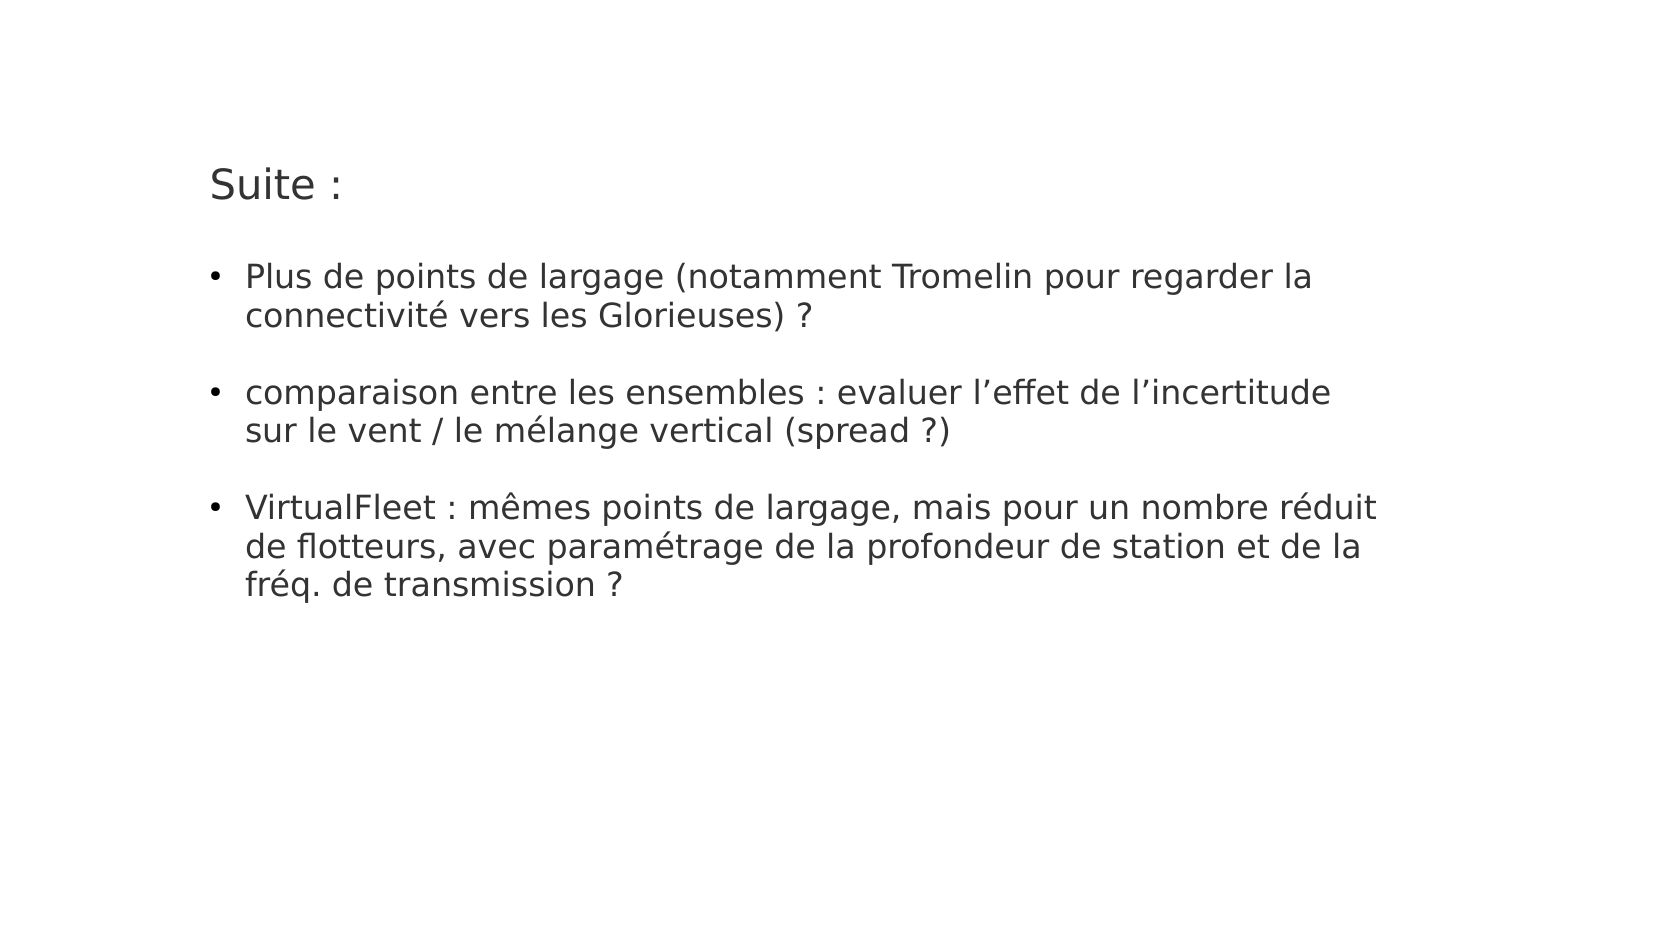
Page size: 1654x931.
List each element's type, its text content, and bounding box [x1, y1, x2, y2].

text_box Suite : Plus de points de largage (notamment Tromelin pour regarder la connectivité vers les Glorieuses) ? comparaison entre les ensembles : evaluer l’effet de l’incertitude sur le vent / le mélange vertical (spread ?) VirtualFleet : mêmes points de largage, mais pour un nombre réduit de flotteurs, avec paramétrage de la profondeur de station et de la fréq. de transmission ? [194, 153, 1406, 715]
